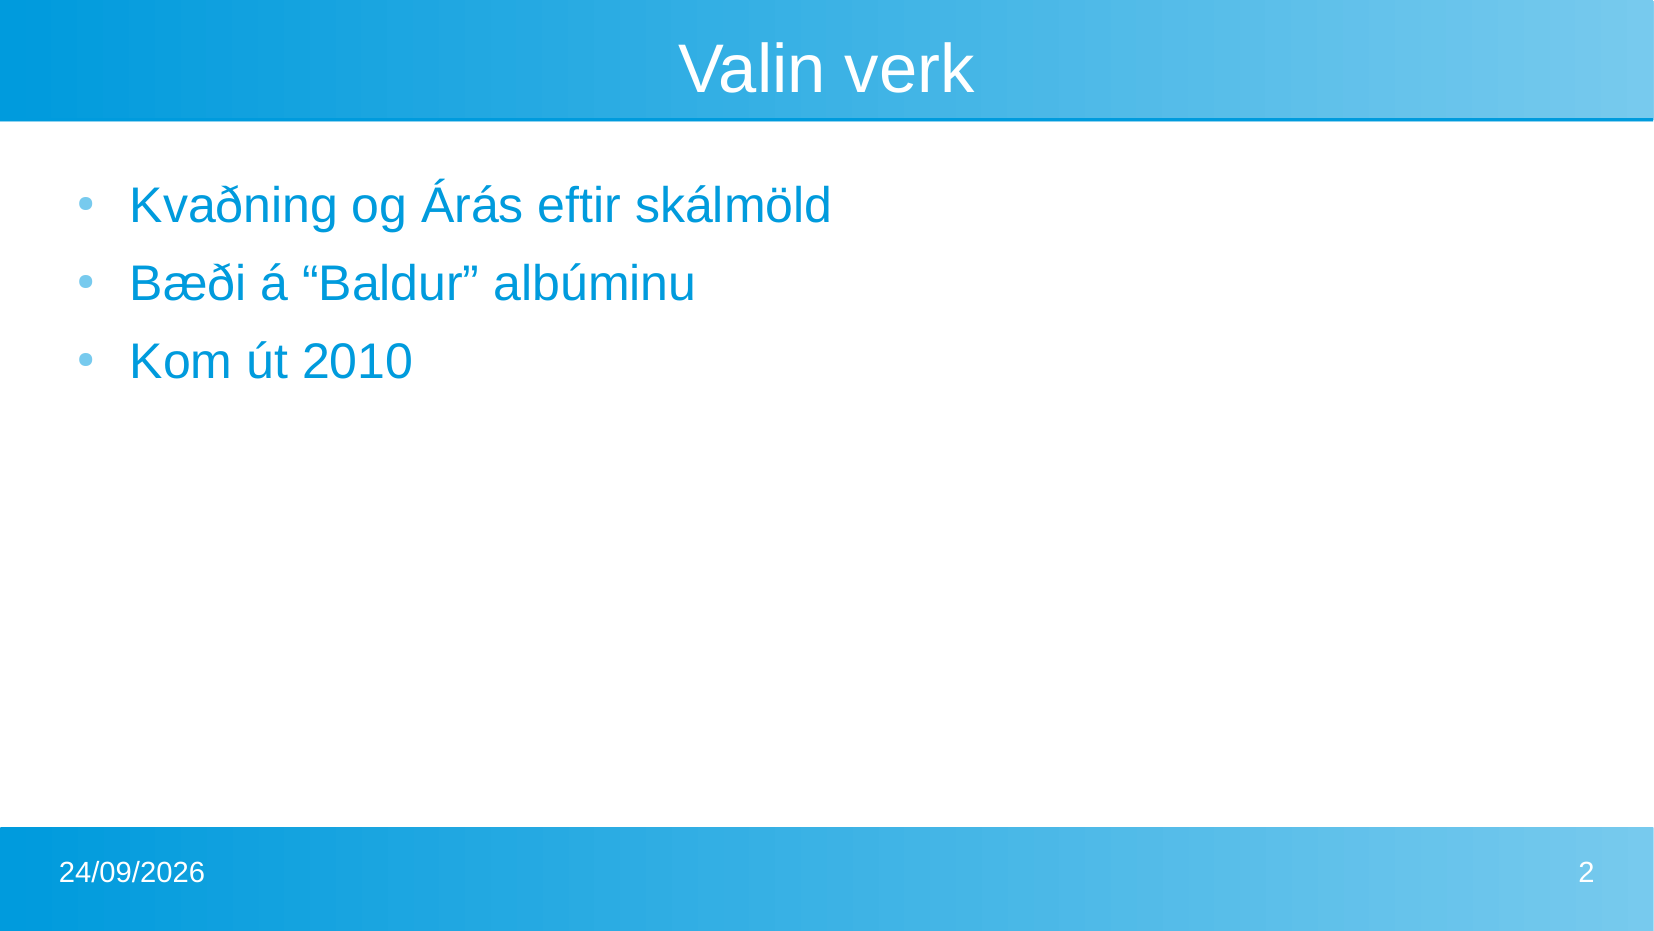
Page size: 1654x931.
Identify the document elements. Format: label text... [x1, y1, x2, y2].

title Valin verk [59, 29, 1595, 108]
list Kvaðning og Árás eftir skálmöld Bæði á “Baldur” albúminu Kom út 2010 [59, 177, 1595, 768]
